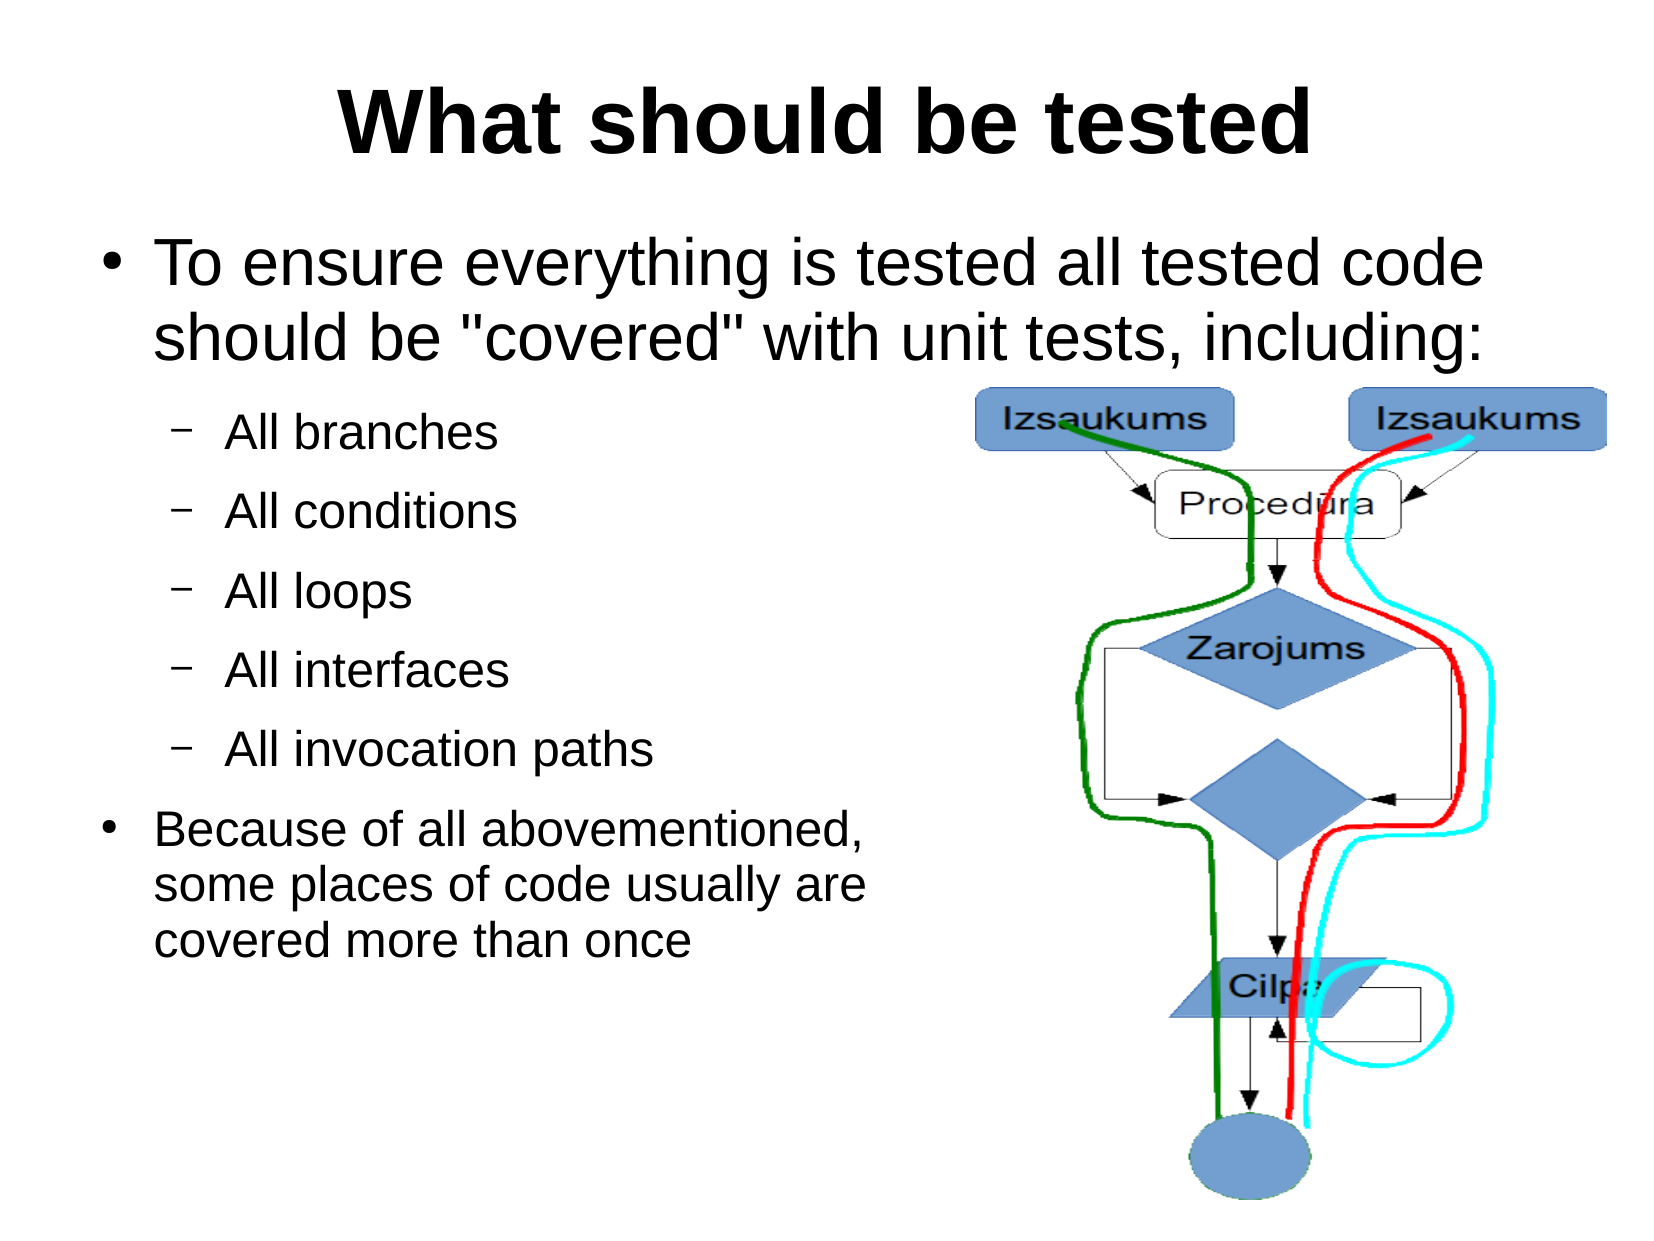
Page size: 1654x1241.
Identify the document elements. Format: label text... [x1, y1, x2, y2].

list To ensure everything is tested all tested code should be "covered" with unit tests, including: All branches All conditions All loops All interfaces All invocation paths Because of all abovementioned, some places of code usually are covered more than once [82, 225, 1538, 1186]
picture [975, 387, 1607, 1201]
title What should be tested [82, 49, 1571, 196]
